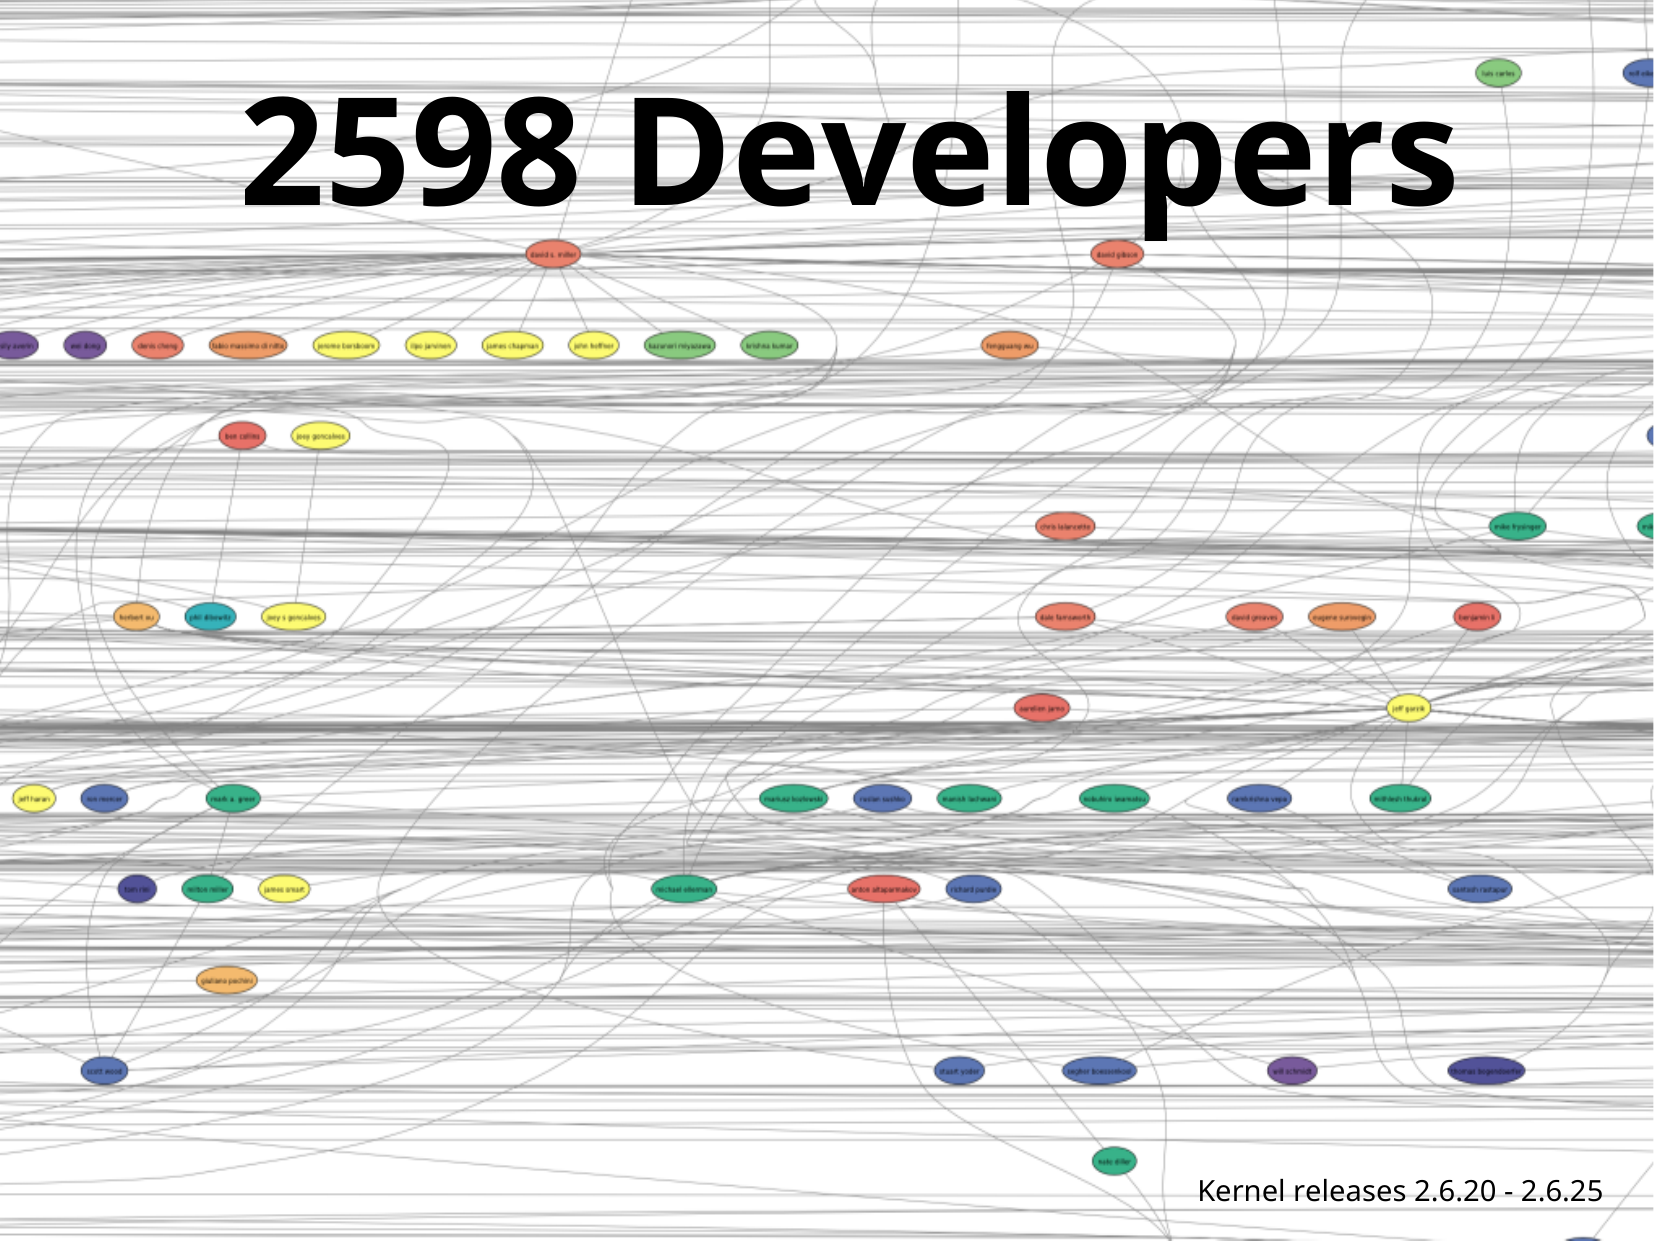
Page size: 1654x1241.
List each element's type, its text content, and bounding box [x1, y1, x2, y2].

text_box Kernel releases 2.6.20 - 2.6.25 [1182, 1162, 1601, 1213]
picture [0, 0, 1654, 1241]
text_box 2598 Developers [225, 37, 1419, 233]
